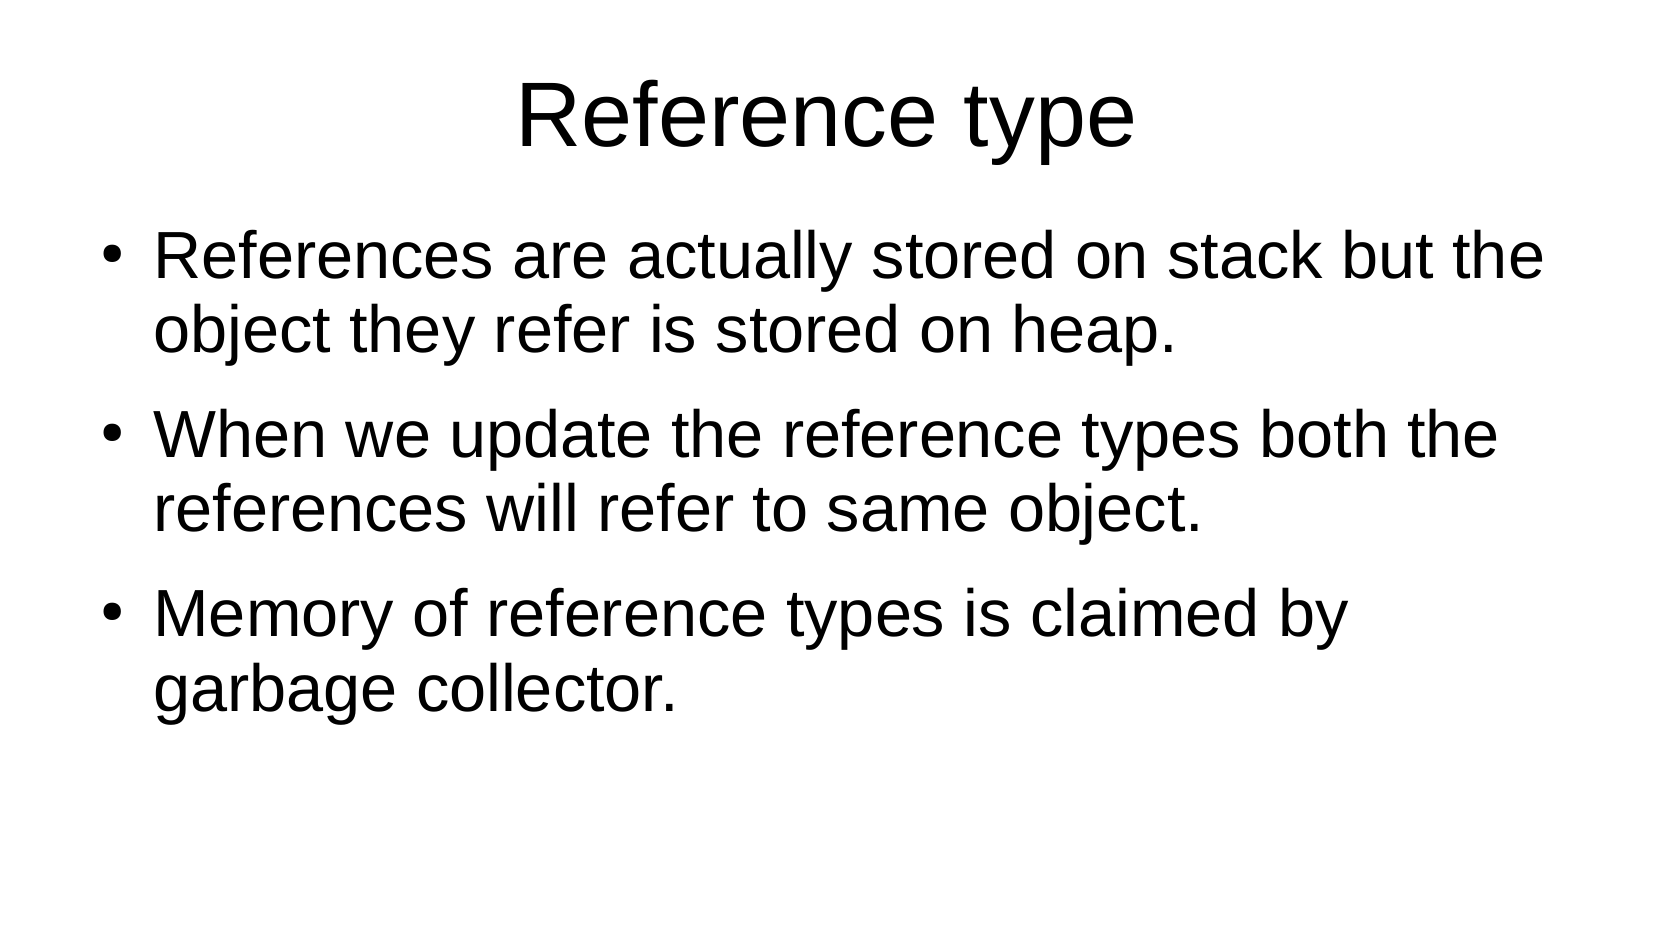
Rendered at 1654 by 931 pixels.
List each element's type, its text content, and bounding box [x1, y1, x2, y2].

list References are actually stored on stack but the object they refer is stored on heap. When we update the reference types both the references will refer to same object. Memory of reference types is claimed by garbage collector. [82, 217, 1571, 758]
title Reference type [82, 37, 1571, 193]
